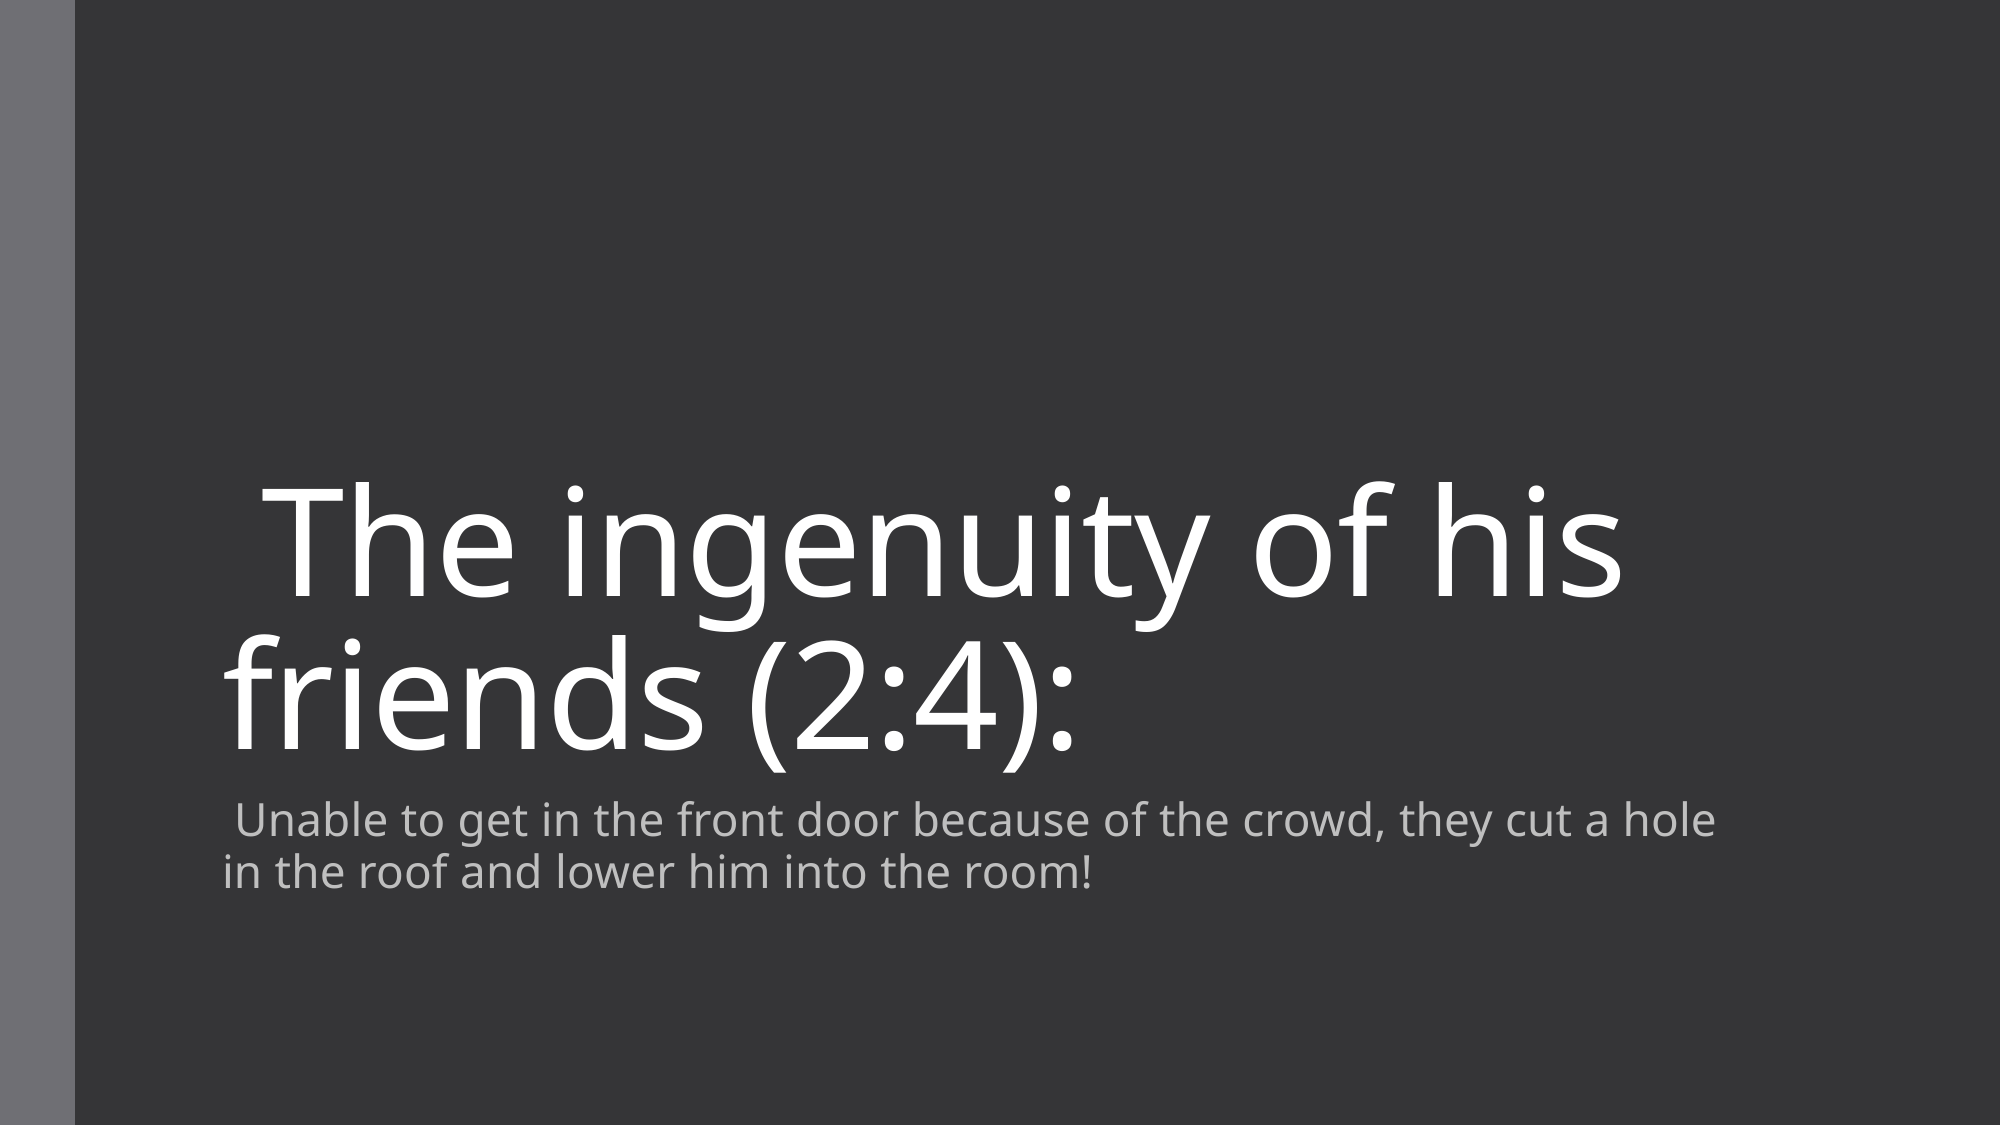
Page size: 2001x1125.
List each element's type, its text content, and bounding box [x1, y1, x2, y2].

title The ingenuity of his friends (2:4): [206, 124, 1752, 787]
subtitle Unable to get in the front door because of the crowd, they cut a hole in the roof and lower him into the room! [206, 787, 1752, 1066]
